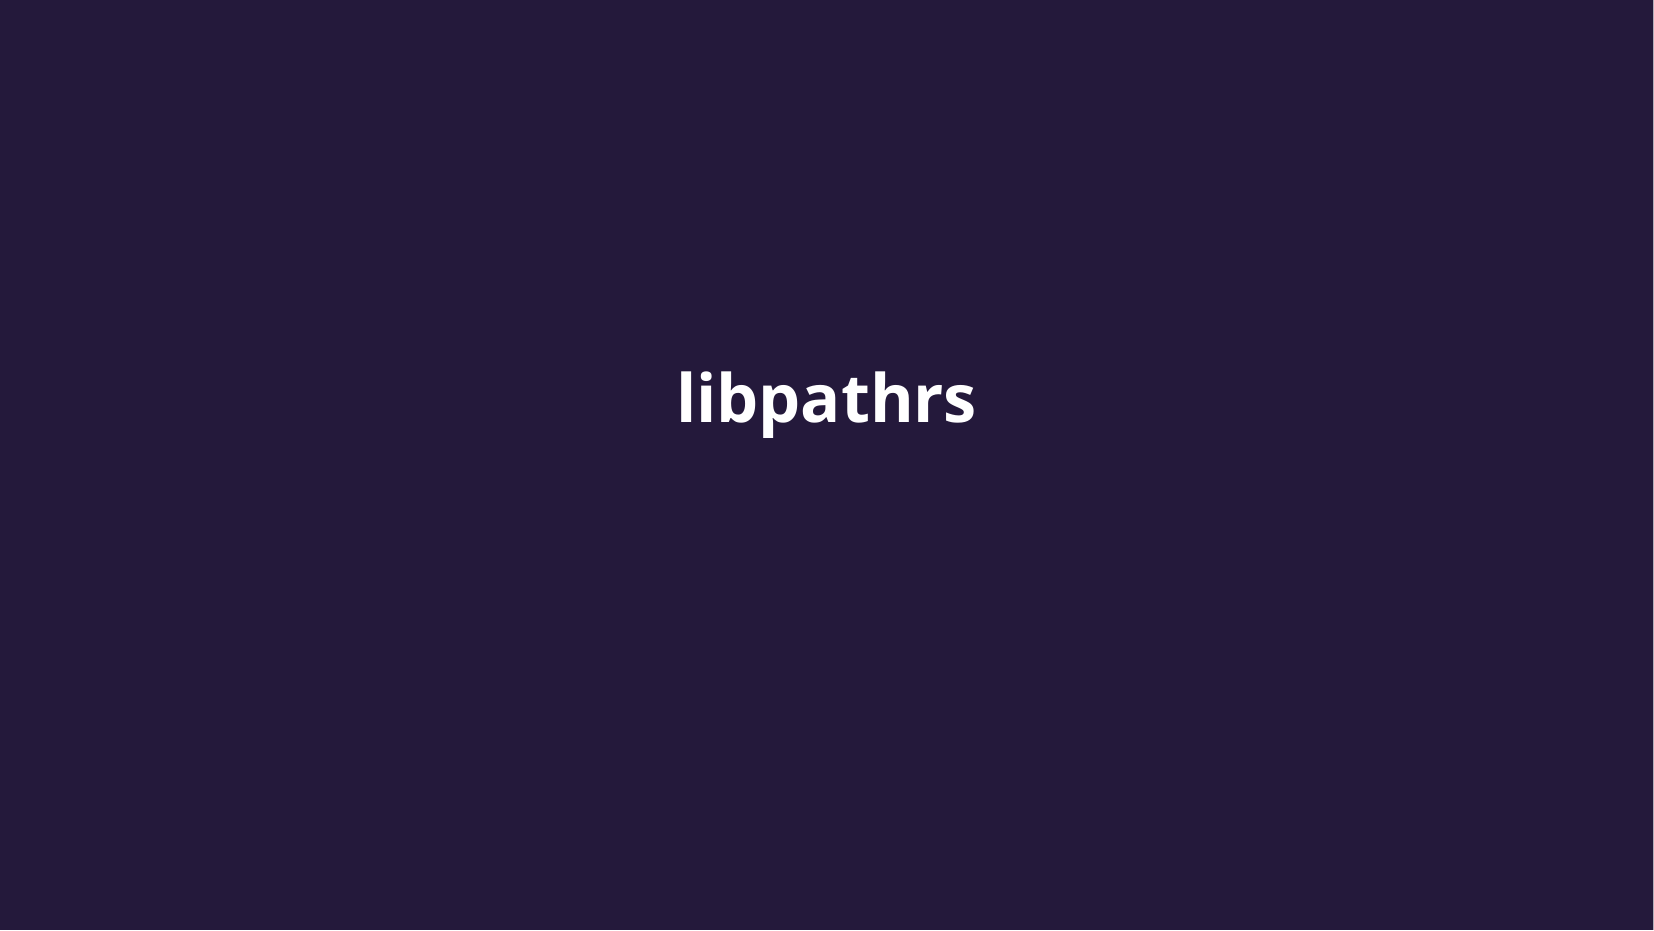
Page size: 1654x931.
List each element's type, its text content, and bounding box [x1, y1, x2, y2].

subtitle libpathrs [82, 37, 1571, 757]
